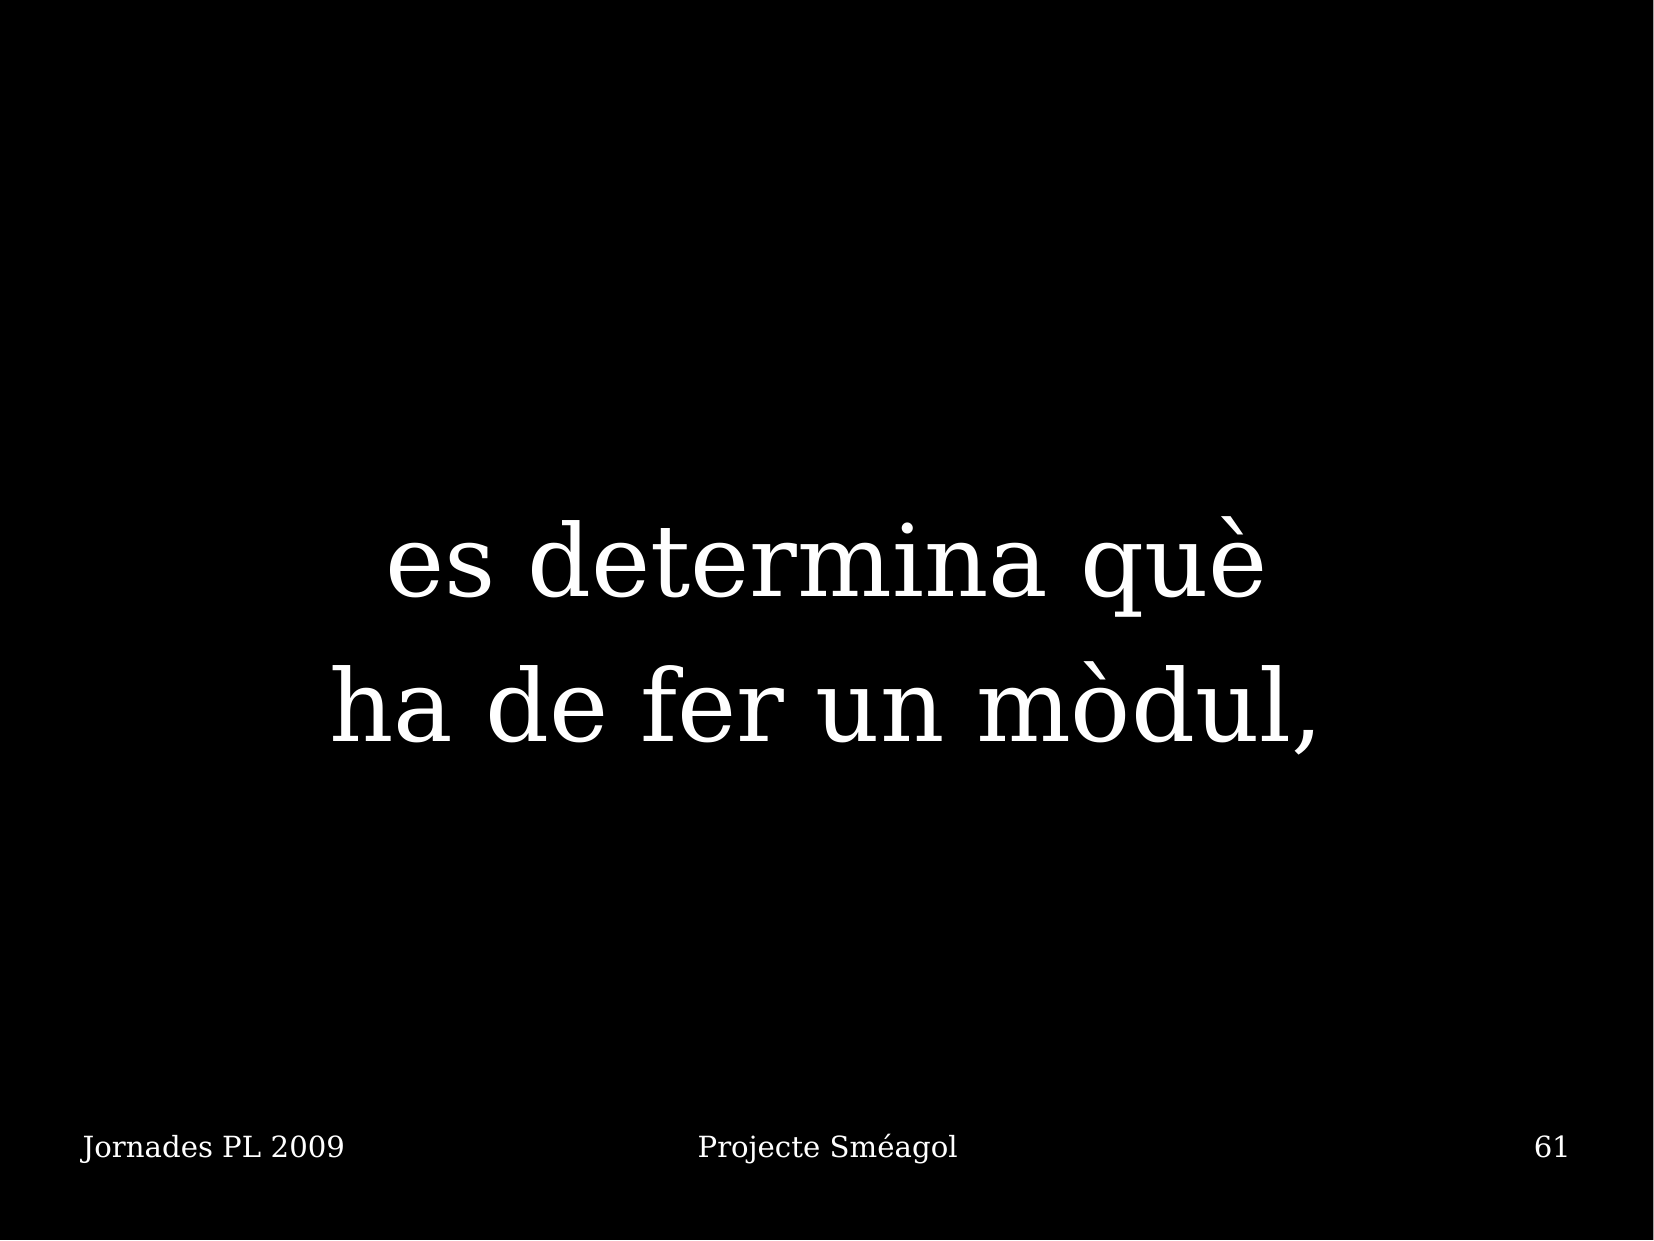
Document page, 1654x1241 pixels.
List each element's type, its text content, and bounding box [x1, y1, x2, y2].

title es determina què ha de fer un mòdul, [82, 116, 1571, 1124]
